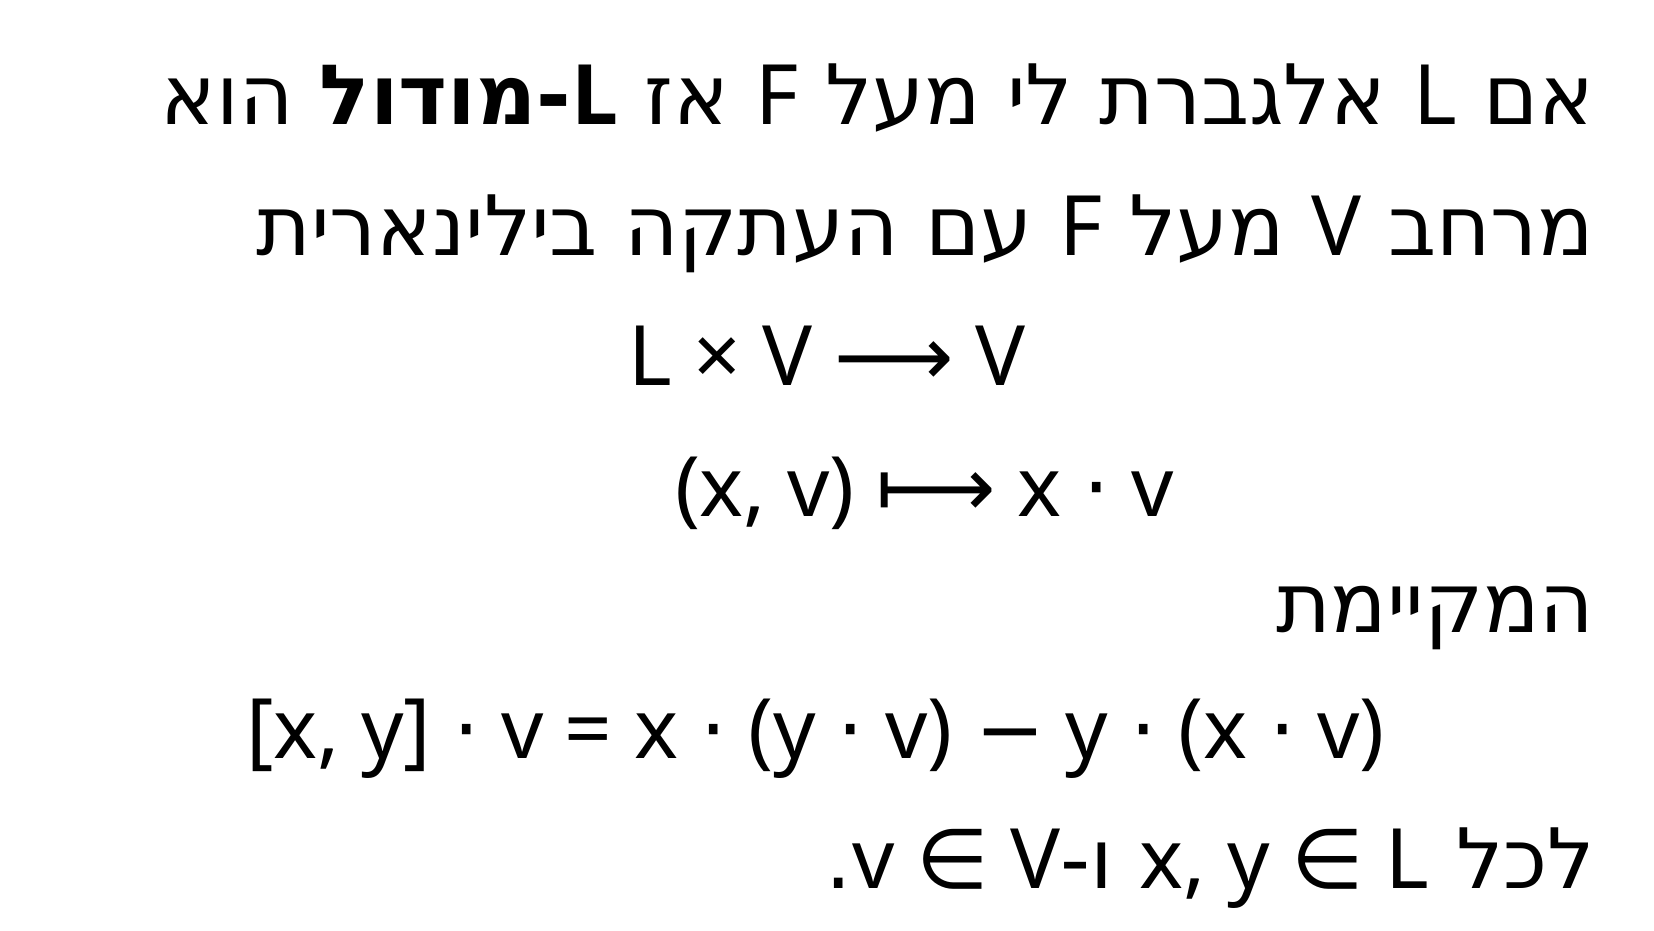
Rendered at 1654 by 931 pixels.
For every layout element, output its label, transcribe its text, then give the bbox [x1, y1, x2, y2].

subtitle אם L אלגברת לי מעל F אז L-מודול הוא מרחב V מעל F עם העתקה בילינארית L × V ⟶ V (x, v) ⟼ x ⋅ v המקיימת [x, y] ⋅ v = x ⋅ (y ⋅ v) − y ⋅ (x ⋅ v) לכל x, y ∈ L ו-v ∈ V. [59, 45, 1595, 886]
